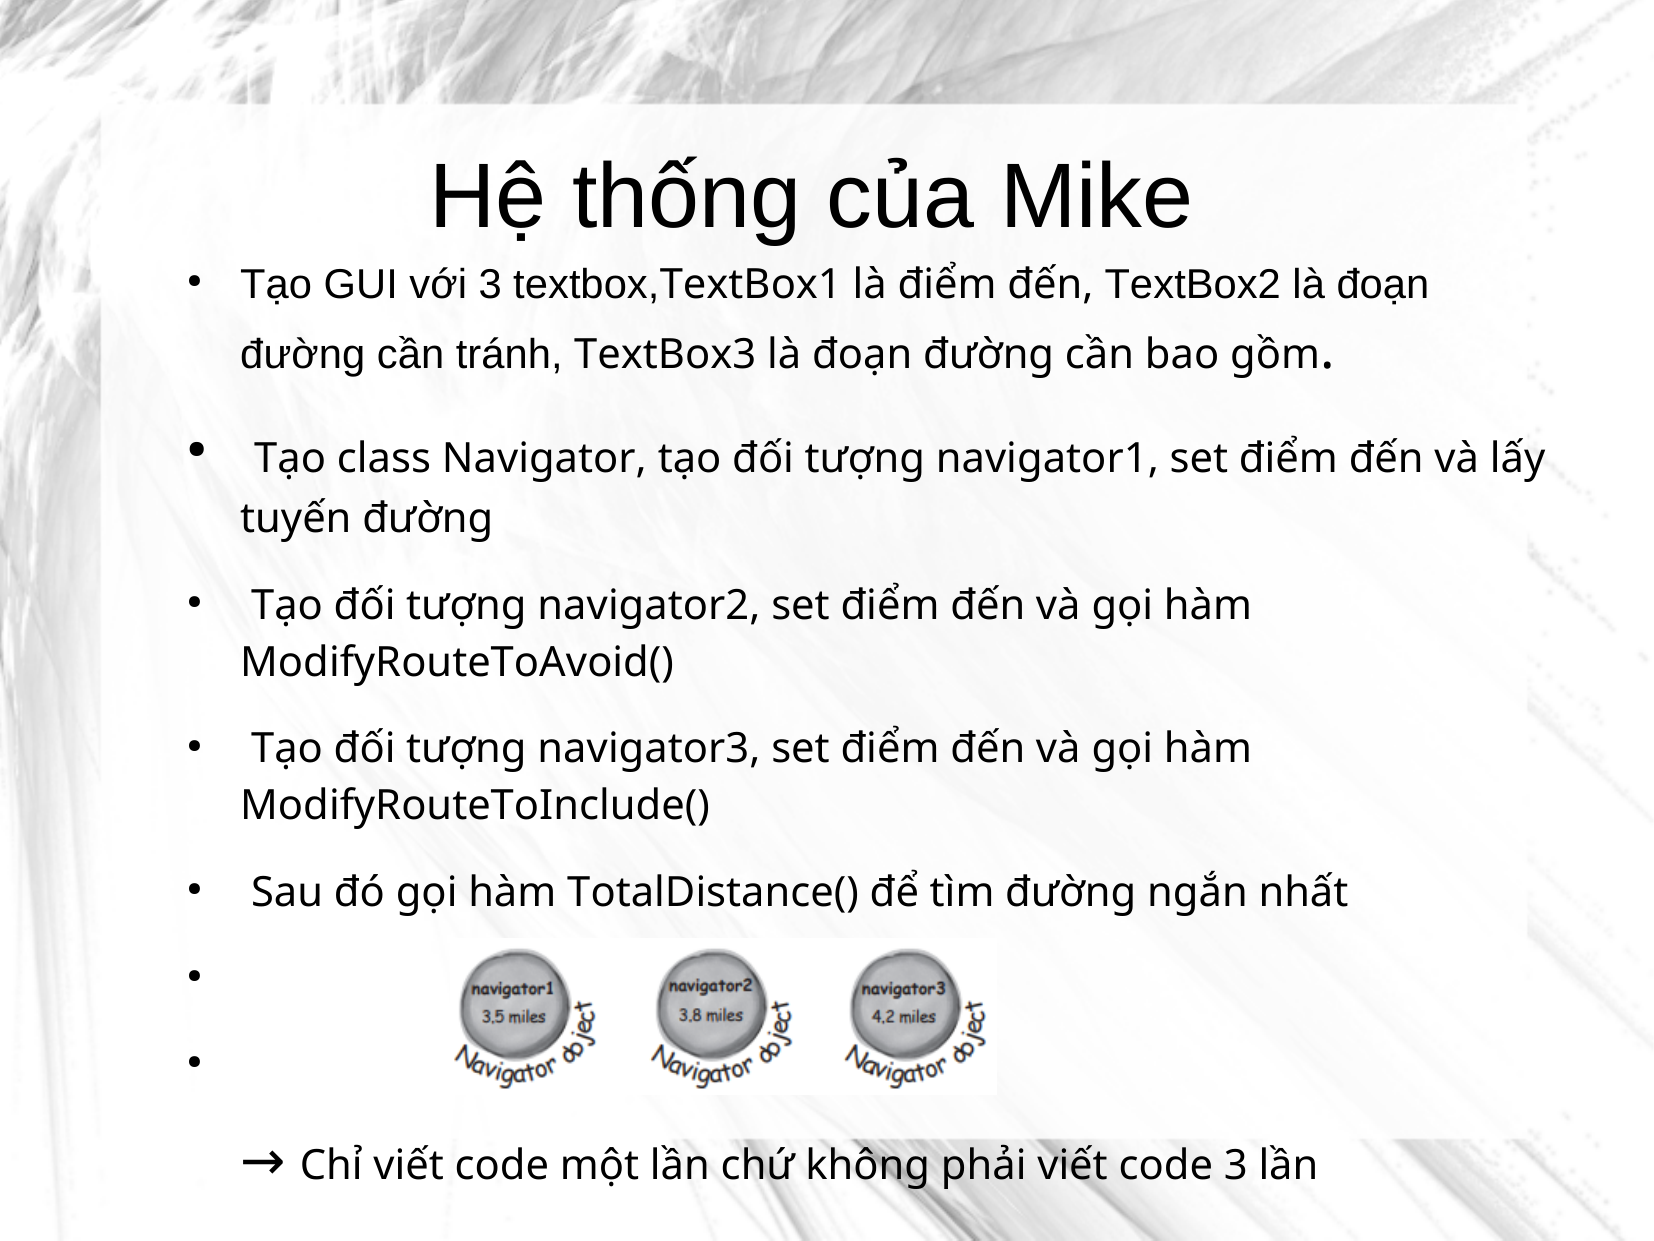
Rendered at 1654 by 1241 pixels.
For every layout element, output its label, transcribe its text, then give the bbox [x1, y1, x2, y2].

picture [0, 0, 1654, 1241]
title Hệ thống của Mike [118, 112, 1506, 281]
list Tạo GUI với 3 textbox,TextBox1 là điểm đến, TextBox2 là đoạn đường cần tránh, TextBox3 là đoạn đường cần bao gồm. Tạo class Navigator, tạo đối tượng navigator1, set điểm đến và lấy tuyến đường Tạo đối tượng navigator2, set điểm đến và gọi hàm ModifyRouteToAvoid() Tạo đối tượng navigator3, set điểm đến và gọi hàm ModifyRouteToInclude() Sau đó gọi hàm TotalDistance() để tìm đường ngắn nhất → Chỉ viết code một lần chứ không phải viết code 3 lần [169, 253, 1561, 1188]
